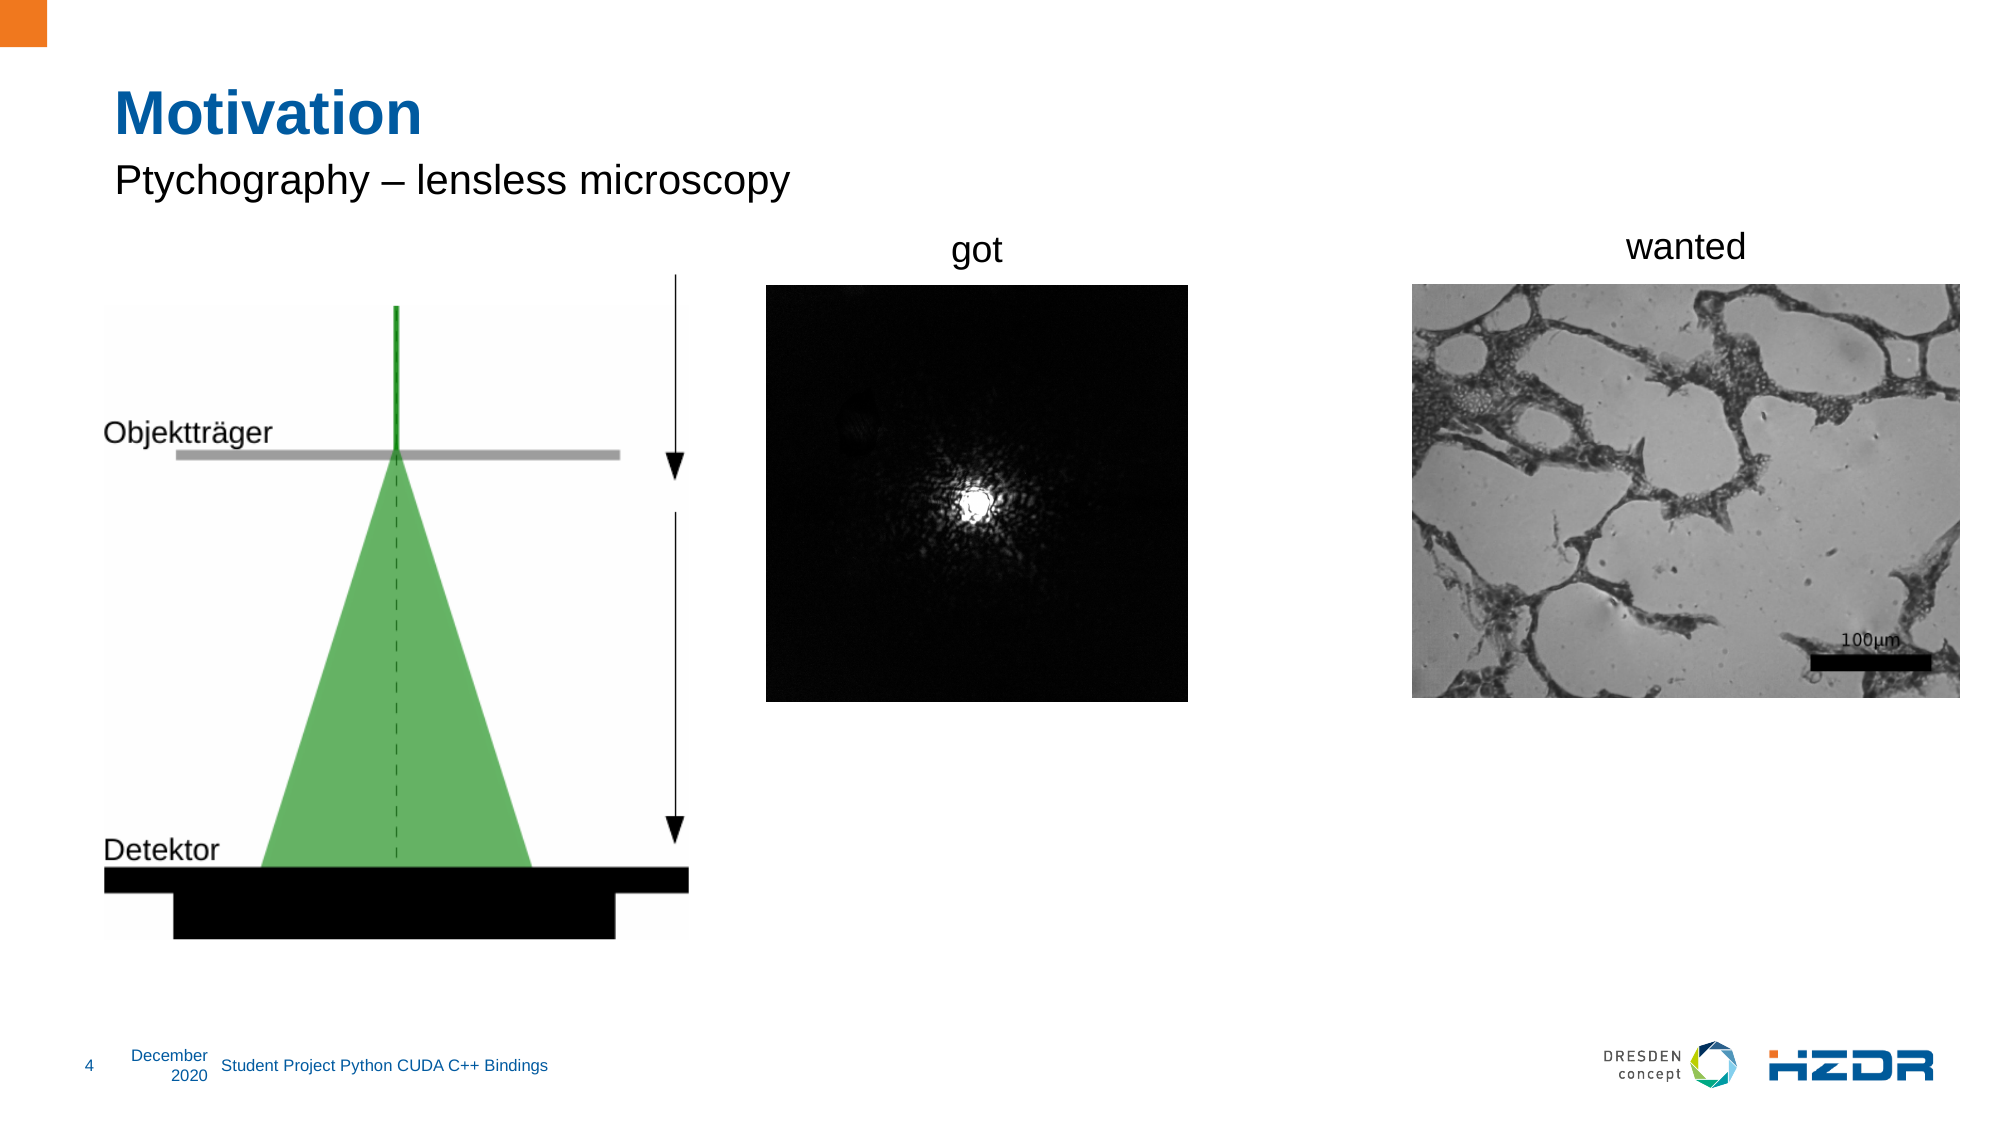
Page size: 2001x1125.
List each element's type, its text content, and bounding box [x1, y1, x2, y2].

list got [921, 224, 1033, 289]
subtitle Ptychography – lensless microscopy [114, 152, 1934, 208]
picture [1603, 1040, 1738, 1089]
slide_number December 2020 [107, 1034, 208, 1095]
picture [78, 208, 709, 967]
picture [764, 284, 1190, 702]
list wanted [1618, 221, 1754, 286]
picture [1412, 284, 1960, 698]
slide_number <number> [6, 1034, 95, 1095]
title Motivation [114, 80, 1934, 148]
picture [1768, 1049, 1934, 1081]
footer Student Project Python CUDA C++ Bindings [221, 1034, 965, 1095]
